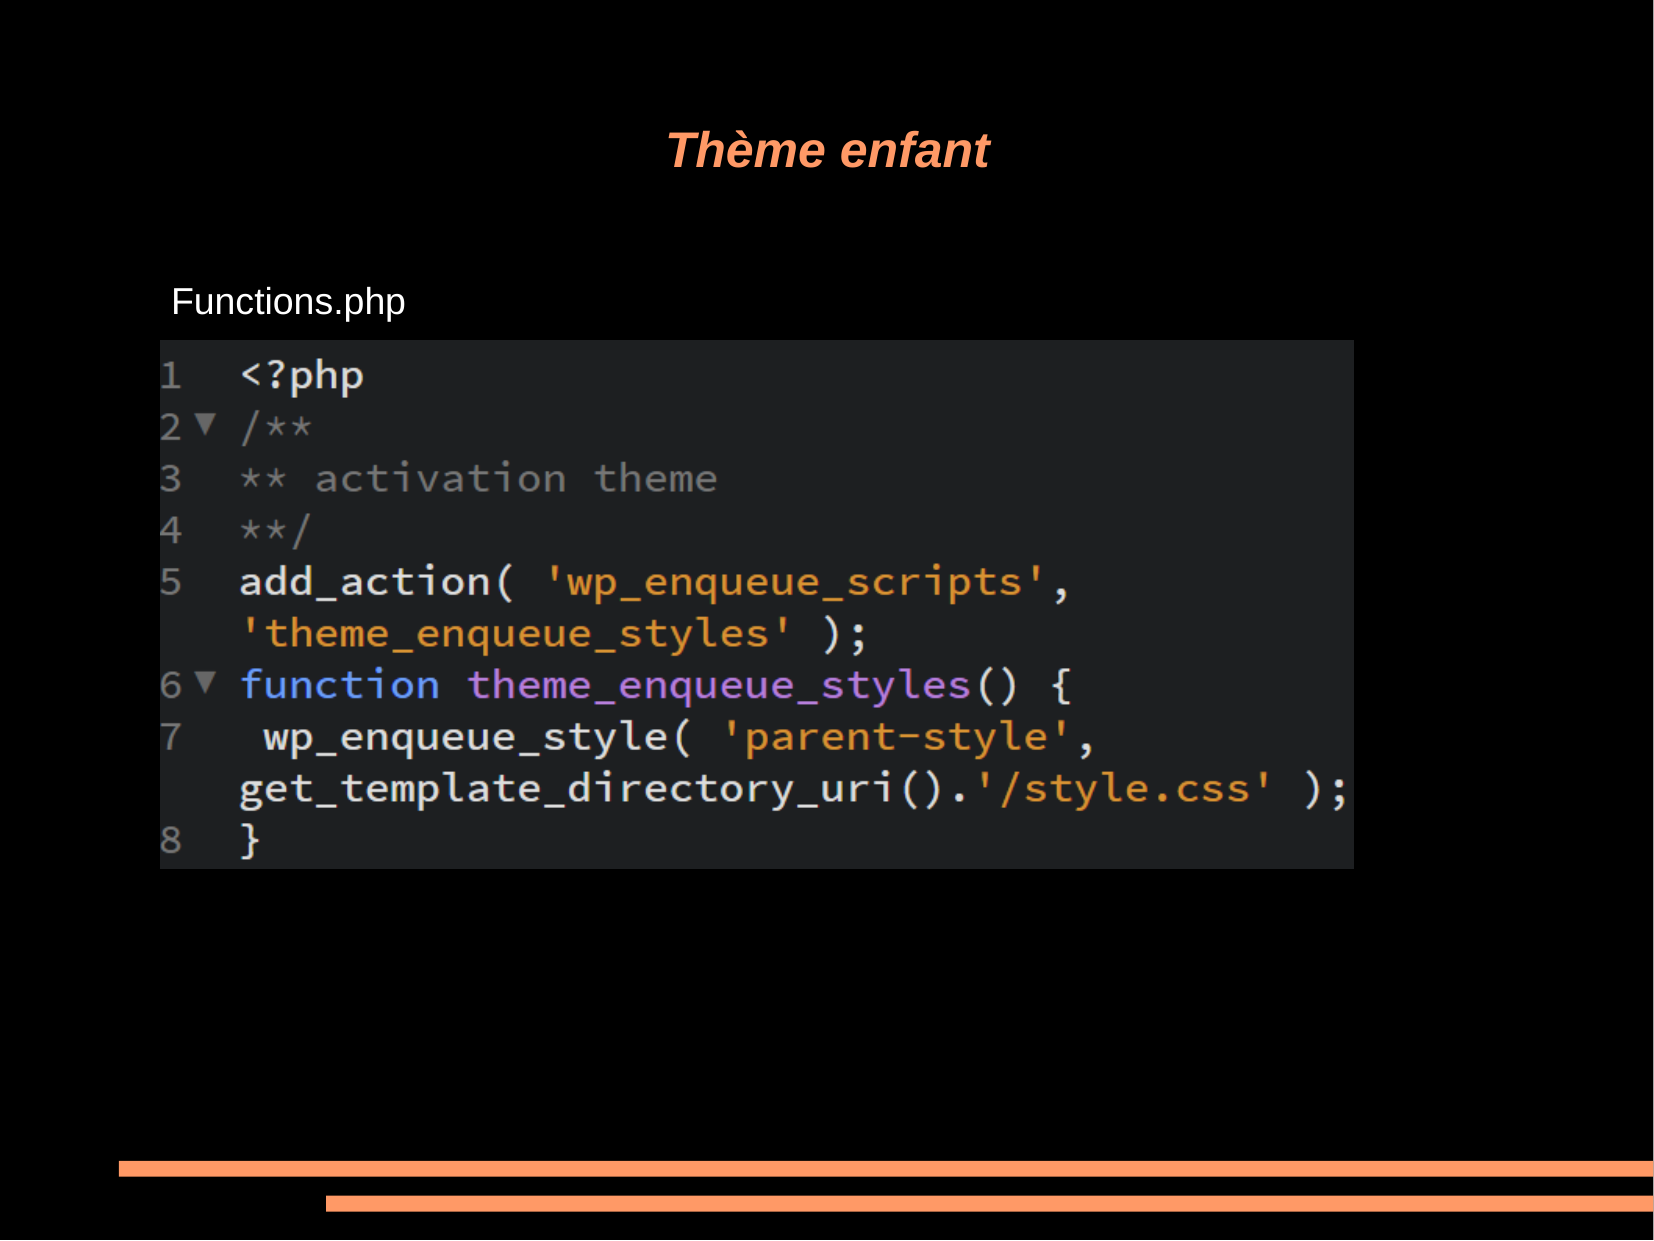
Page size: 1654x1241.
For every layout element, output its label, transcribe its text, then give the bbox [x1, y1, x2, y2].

title Thème enfant [121, 46, 1534, 254]
text_box Functions.php [156, 273, 751, 331]
picture [160, 340, 1354, 869]
